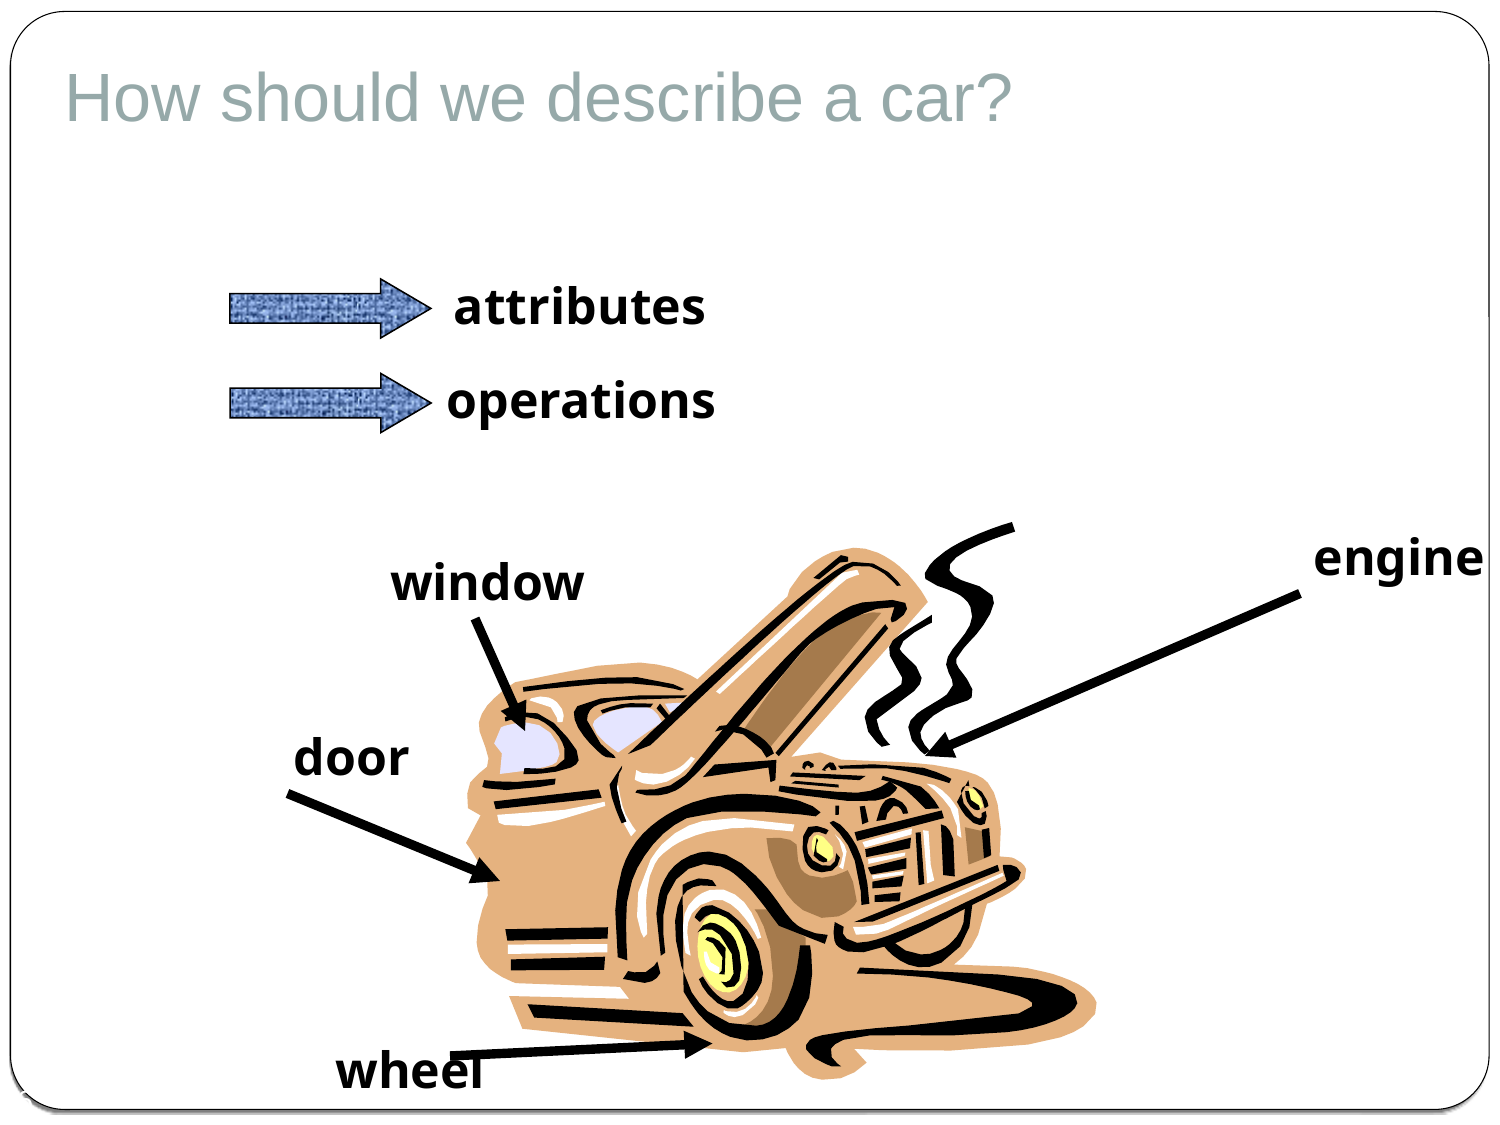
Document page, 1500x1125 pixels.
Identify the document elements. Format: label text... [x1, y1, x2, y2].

text_box wheel [199, 1030, 500, 1106]
text_box operations [431, 361, 732, 437]
text_box [229, 278, 431, 339]
text_box window [299, 543, 600, 619]
title How should we describe a car? [50, 45, 1450, 150]
slide_number <number> [0, 1074, 50, 1125]
text_box attributes [439, 267, 721, 342]
picture [462, 518, 1102, 1085]
text_box [230, 373, 432, 433]
text_box engine [1199, 518, 1500, 594]
text_box door [124, 718, 425, 794]
